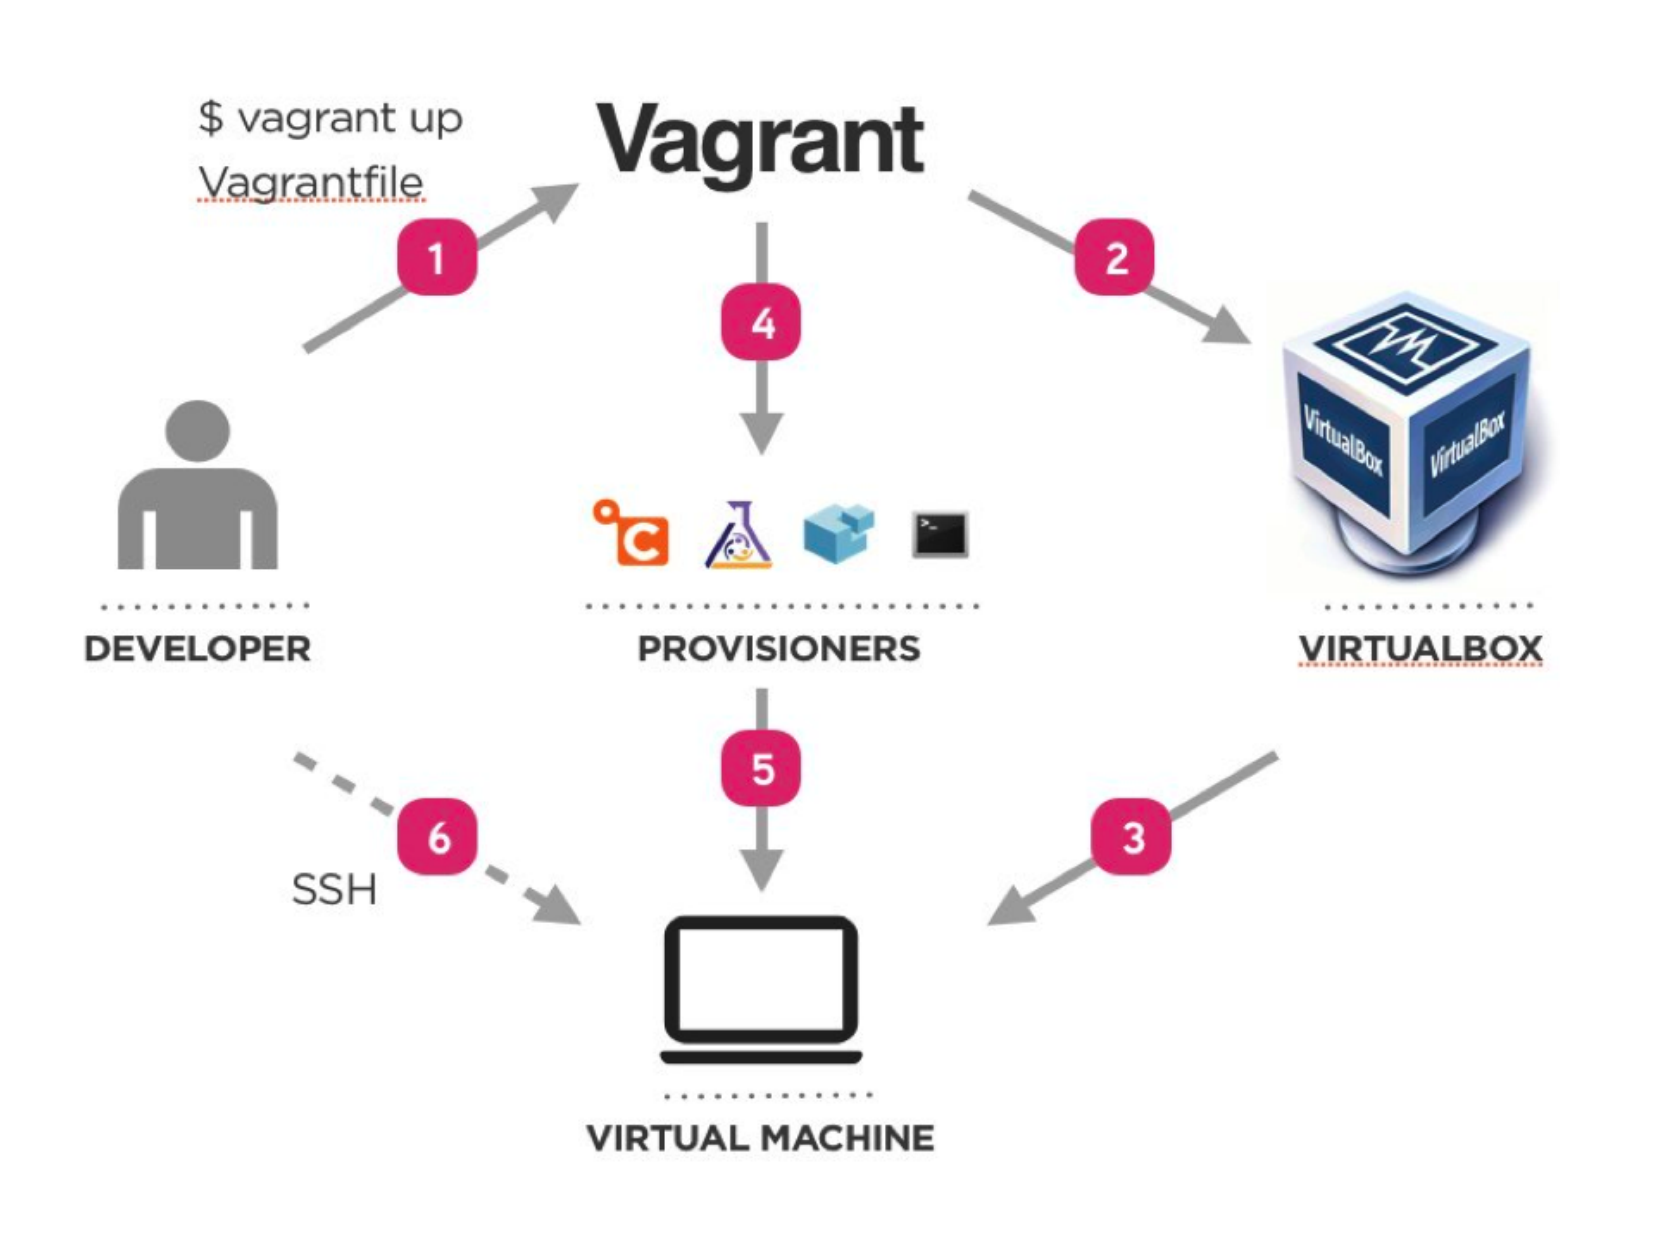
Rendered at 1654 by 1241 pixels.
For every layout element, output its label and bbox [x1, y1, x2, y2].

picture [70, 82, 1560, 1170]
